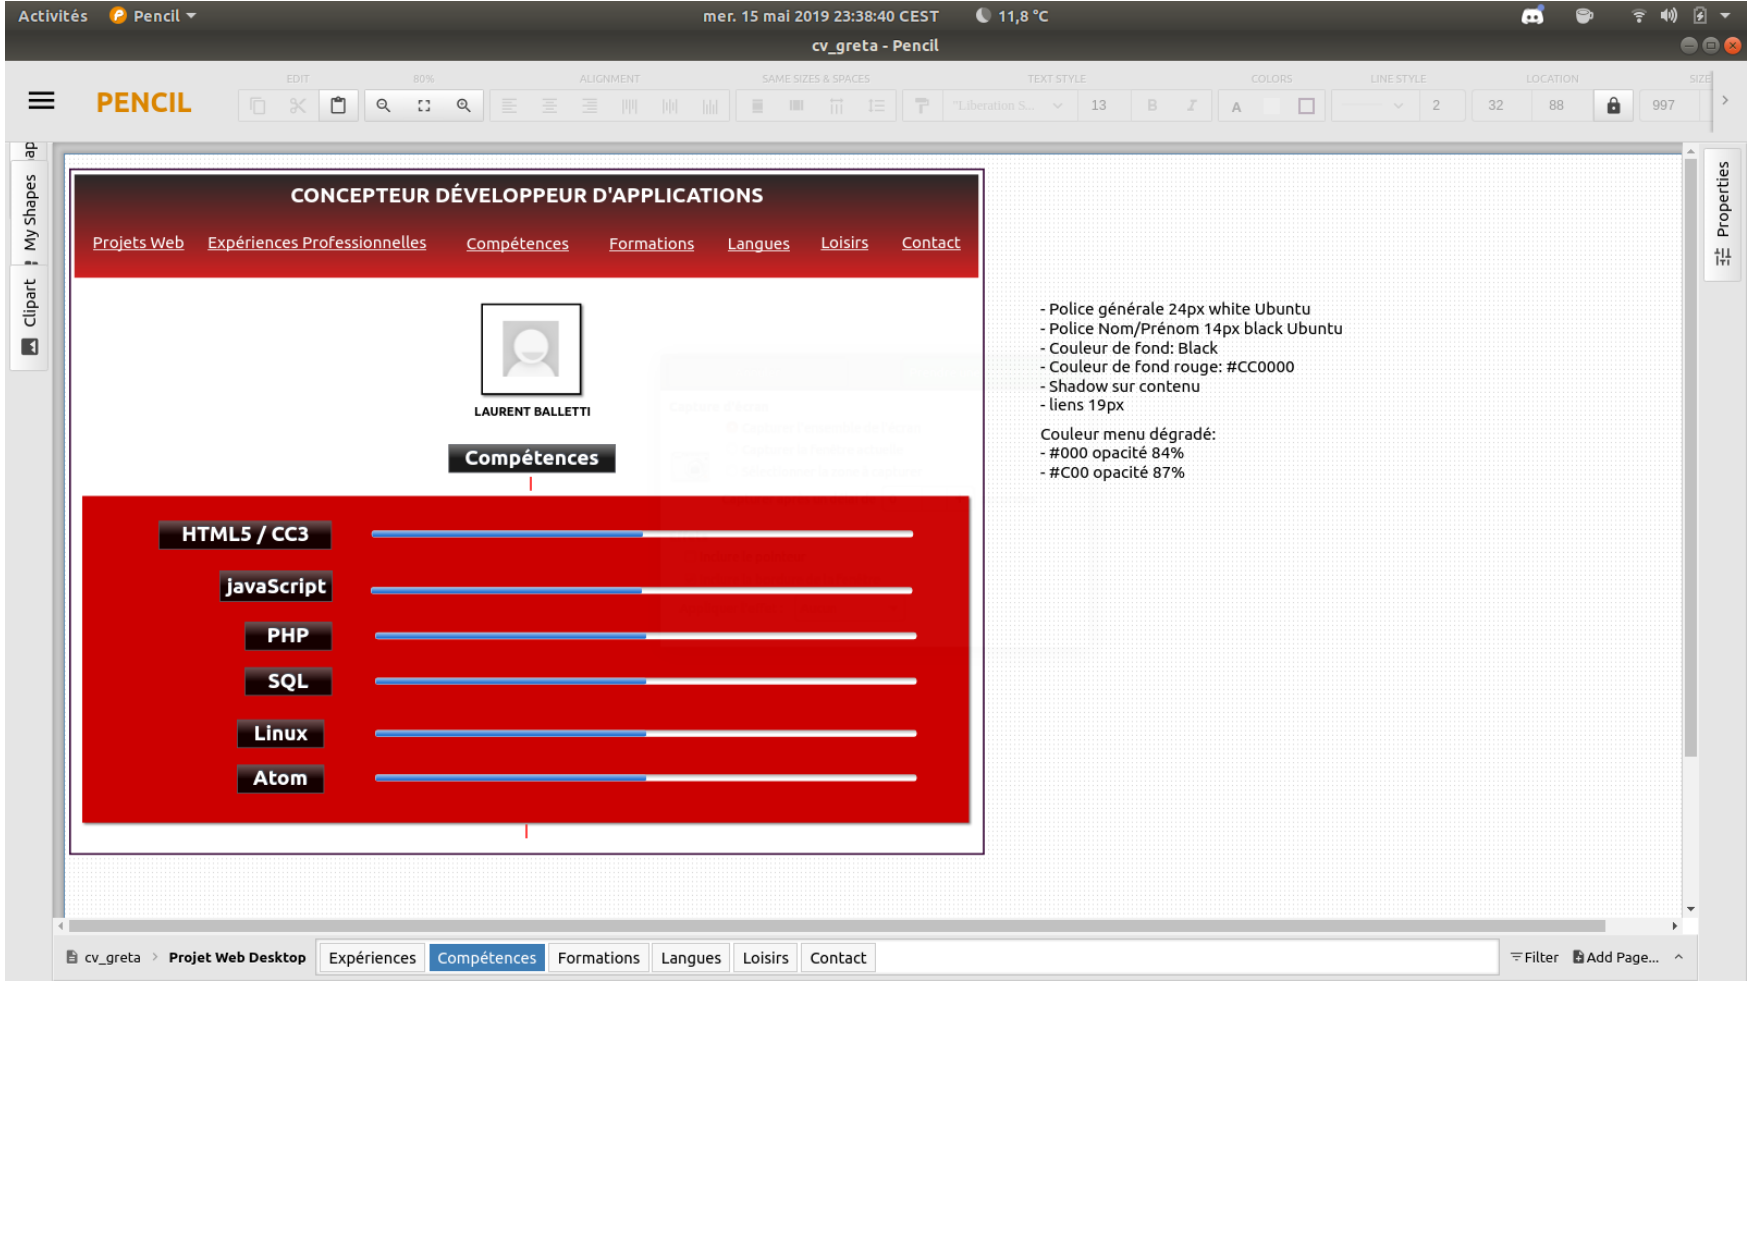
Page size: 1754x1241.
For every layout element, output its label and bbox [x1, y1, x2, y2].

picture [5, 1, 1747, 981]
